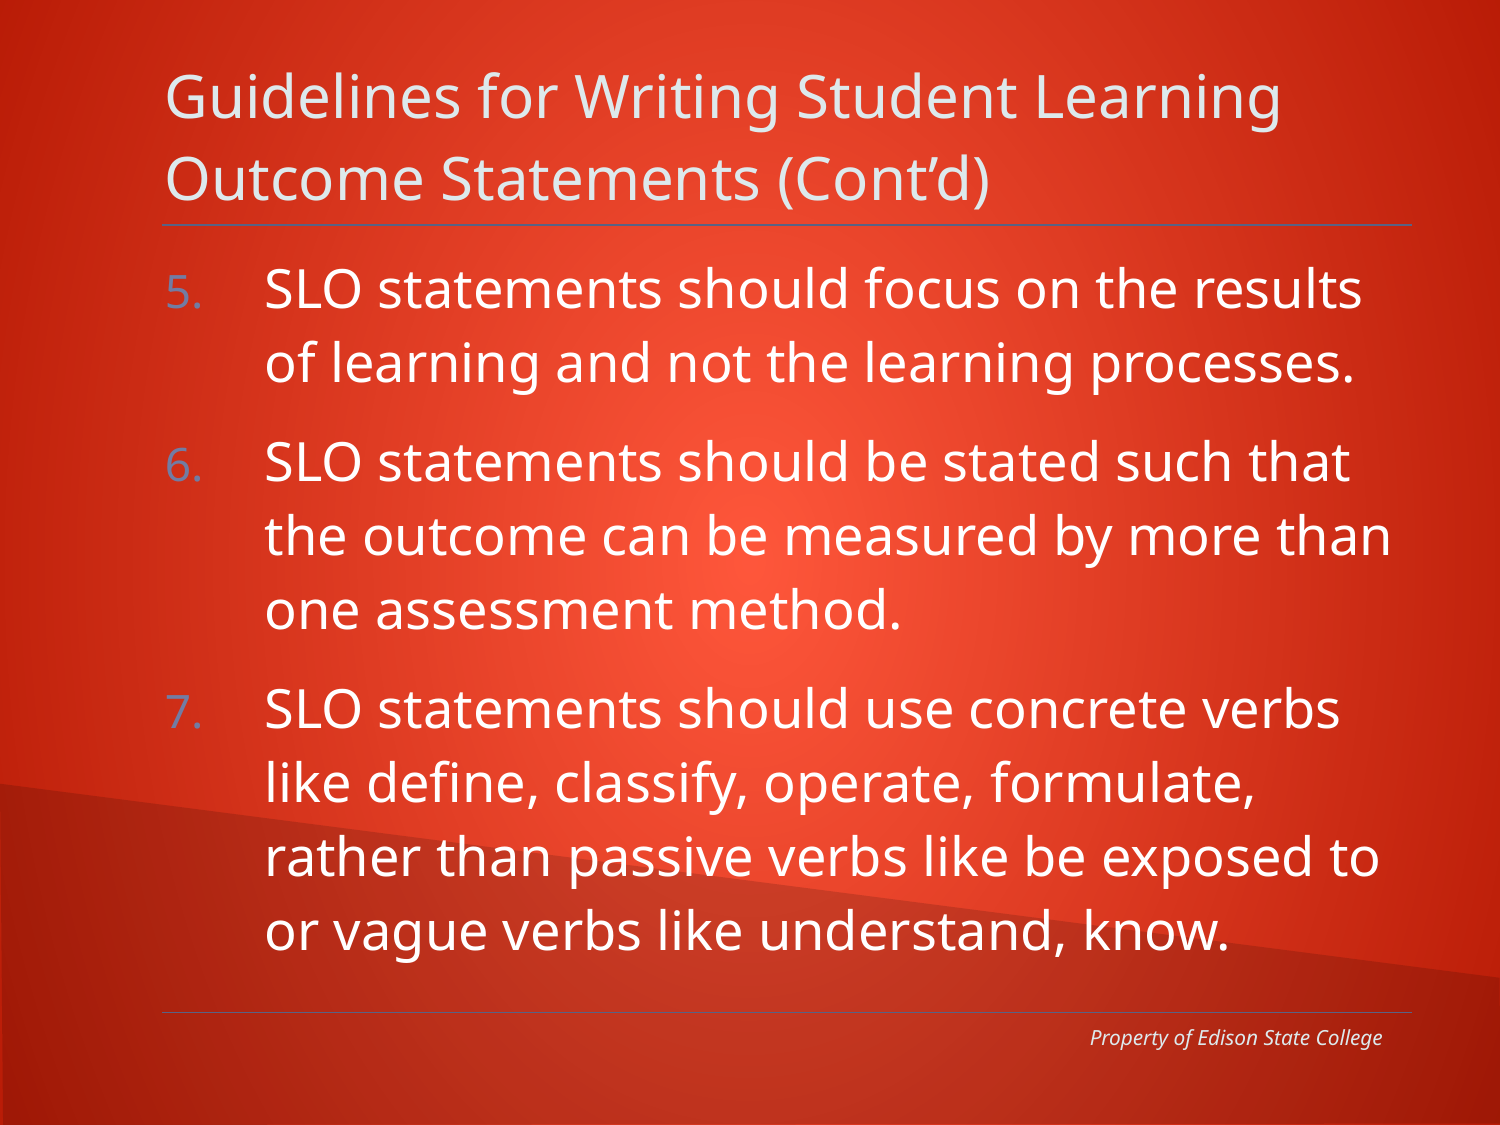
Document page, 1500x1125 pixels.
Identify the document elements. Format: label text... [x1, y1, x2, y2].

footer Property of Edison State College [1074, 999, 1463, 1075]
title Guidelines for Writing Student Learning Outcome Statements (Cont’d) [150, 45, 1425, 233]
list SLO statements should focus on the results of learning and not the learning processes. SLO statements should be stated such that the outcome can be measured by more than one assessment method. SLO statements should use concrete verbs like define, classify, operate, formulate, rather than passive verbs like be exposed to or vague verbs like understand, know. [150, 237, 1425, 1013]
